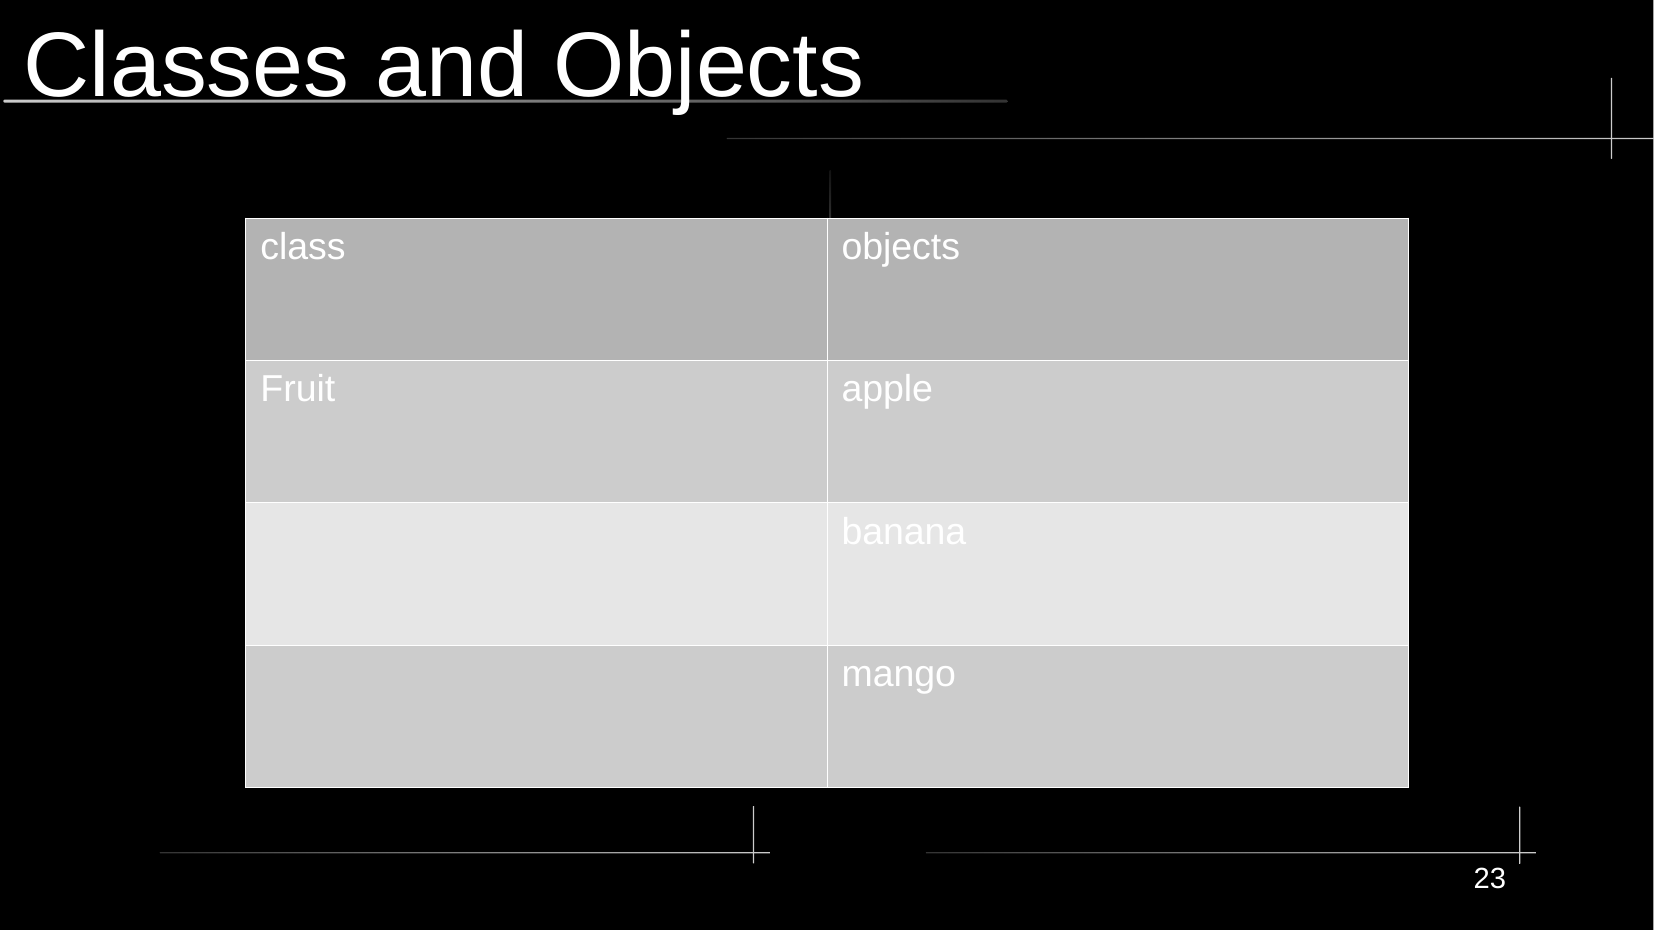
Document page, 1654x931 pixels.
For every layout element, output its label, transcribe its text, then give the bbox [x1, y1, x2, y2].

title Classes and Objects [23, 11, 1589, 119]
table_cell banana [828, 503, 1408, 645]
table_cell [246, 646, 827, 787]
table_header objects [828, 219, 1408, 360]
table_cell apple [828, 361, 1408, 502]
table_cell Fruit [246, 361, 827, 502]
table_cell mango [828, 646, 1408, 787]
table_cell [246, 503, 827, 645]
table_header class [246, 219, 827, 360]
